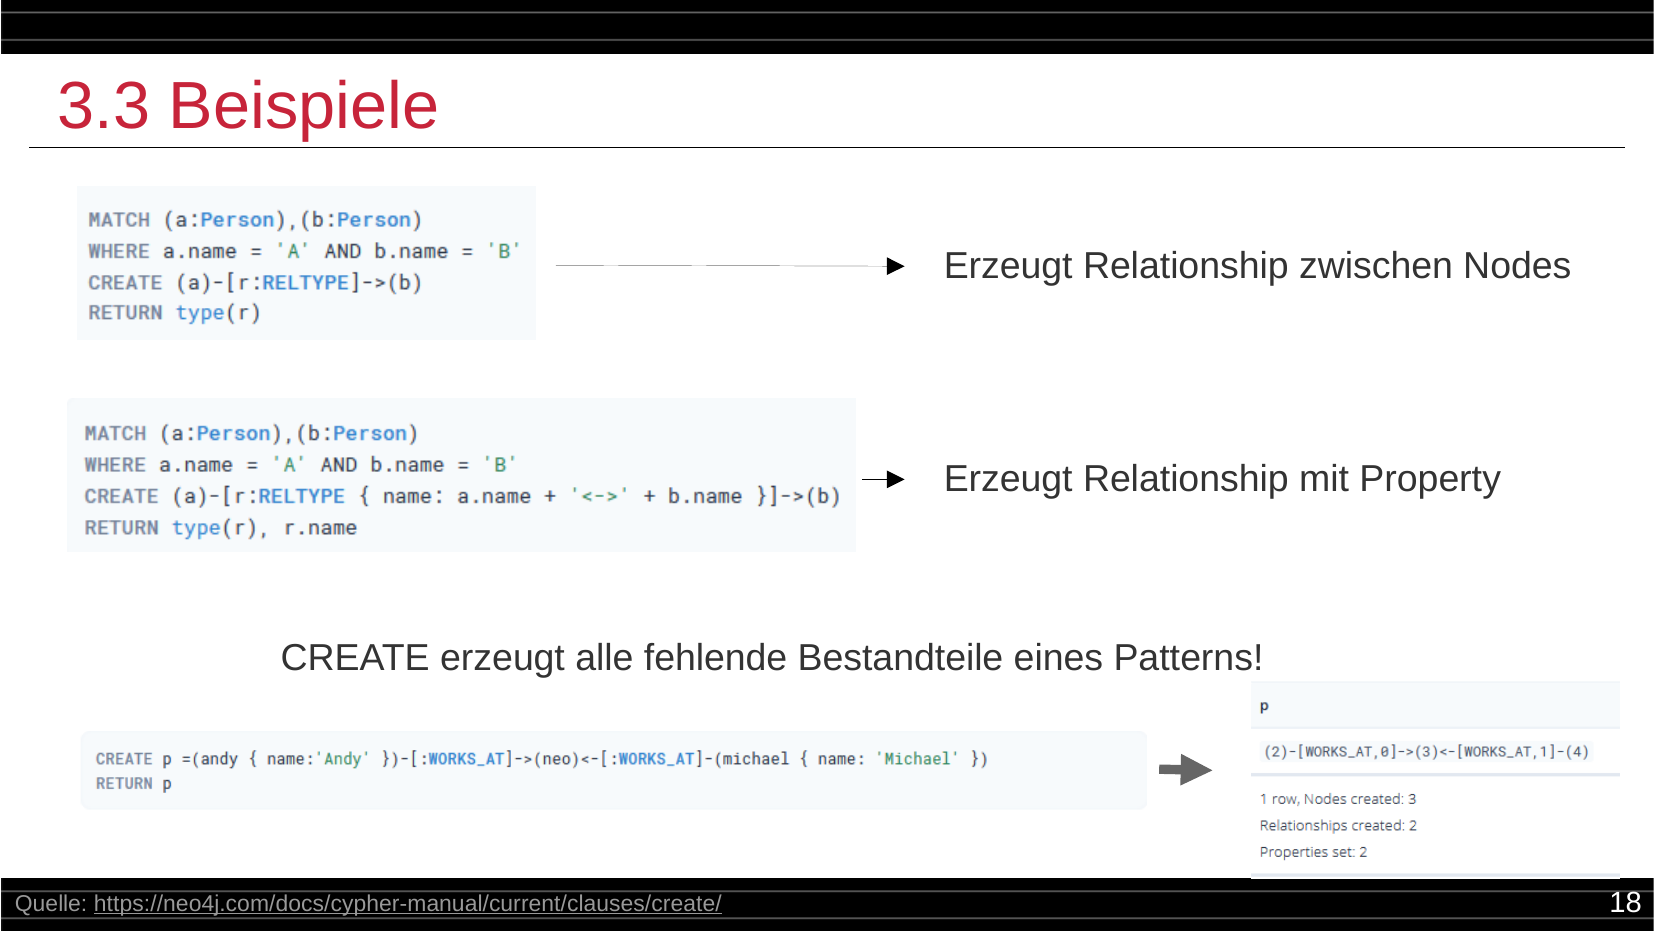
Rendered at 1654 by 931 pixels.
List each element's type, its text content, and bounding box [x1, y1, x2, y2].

picture [77, 186, 536, 340]
text_box CREATE erzeugt alle fehlende Bestandteile eines Patterns! [265, 628, 1283, 728]
picture [77, 731, 1147, 811]
text_box Quelle: https://neo4j.com/docs/cypher-manual/current/clauses/create/ [0, 883, 1329, 931]
text_box Erzeugt Relationship zwischen Nodes [929, 237, 1610, 295]
picture [1, 0, 1654, 54]
picture [1, 676, 1654, 931]
text_box Erzeugt Relationship mit Property [929, 450, 1610, 507]
picture [67, 398, 856, 552]
title 3.3 Beispiele [57, 63, 1547, 147]
